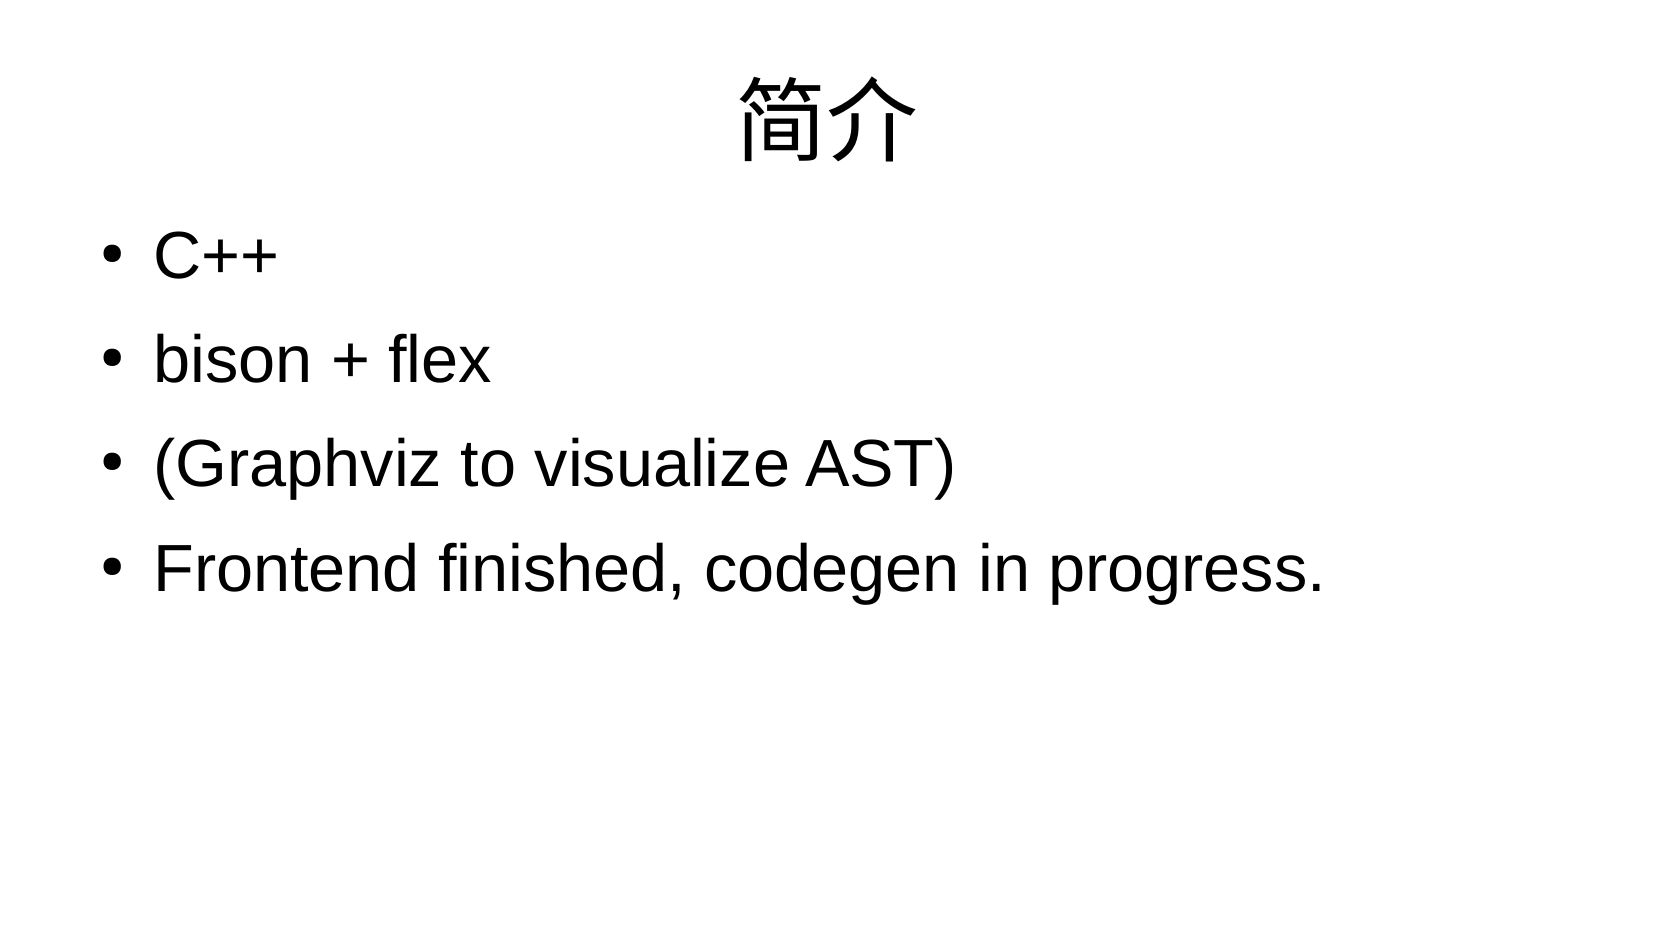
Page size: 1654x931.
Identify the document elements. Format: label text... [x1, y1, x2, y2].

list C++ bison + flex (Graphviz to visualize AST) Frontend finished, codegen in progress. [82, 217, 1571, 758]
title 简介 [82, 37, 1571, 193]
